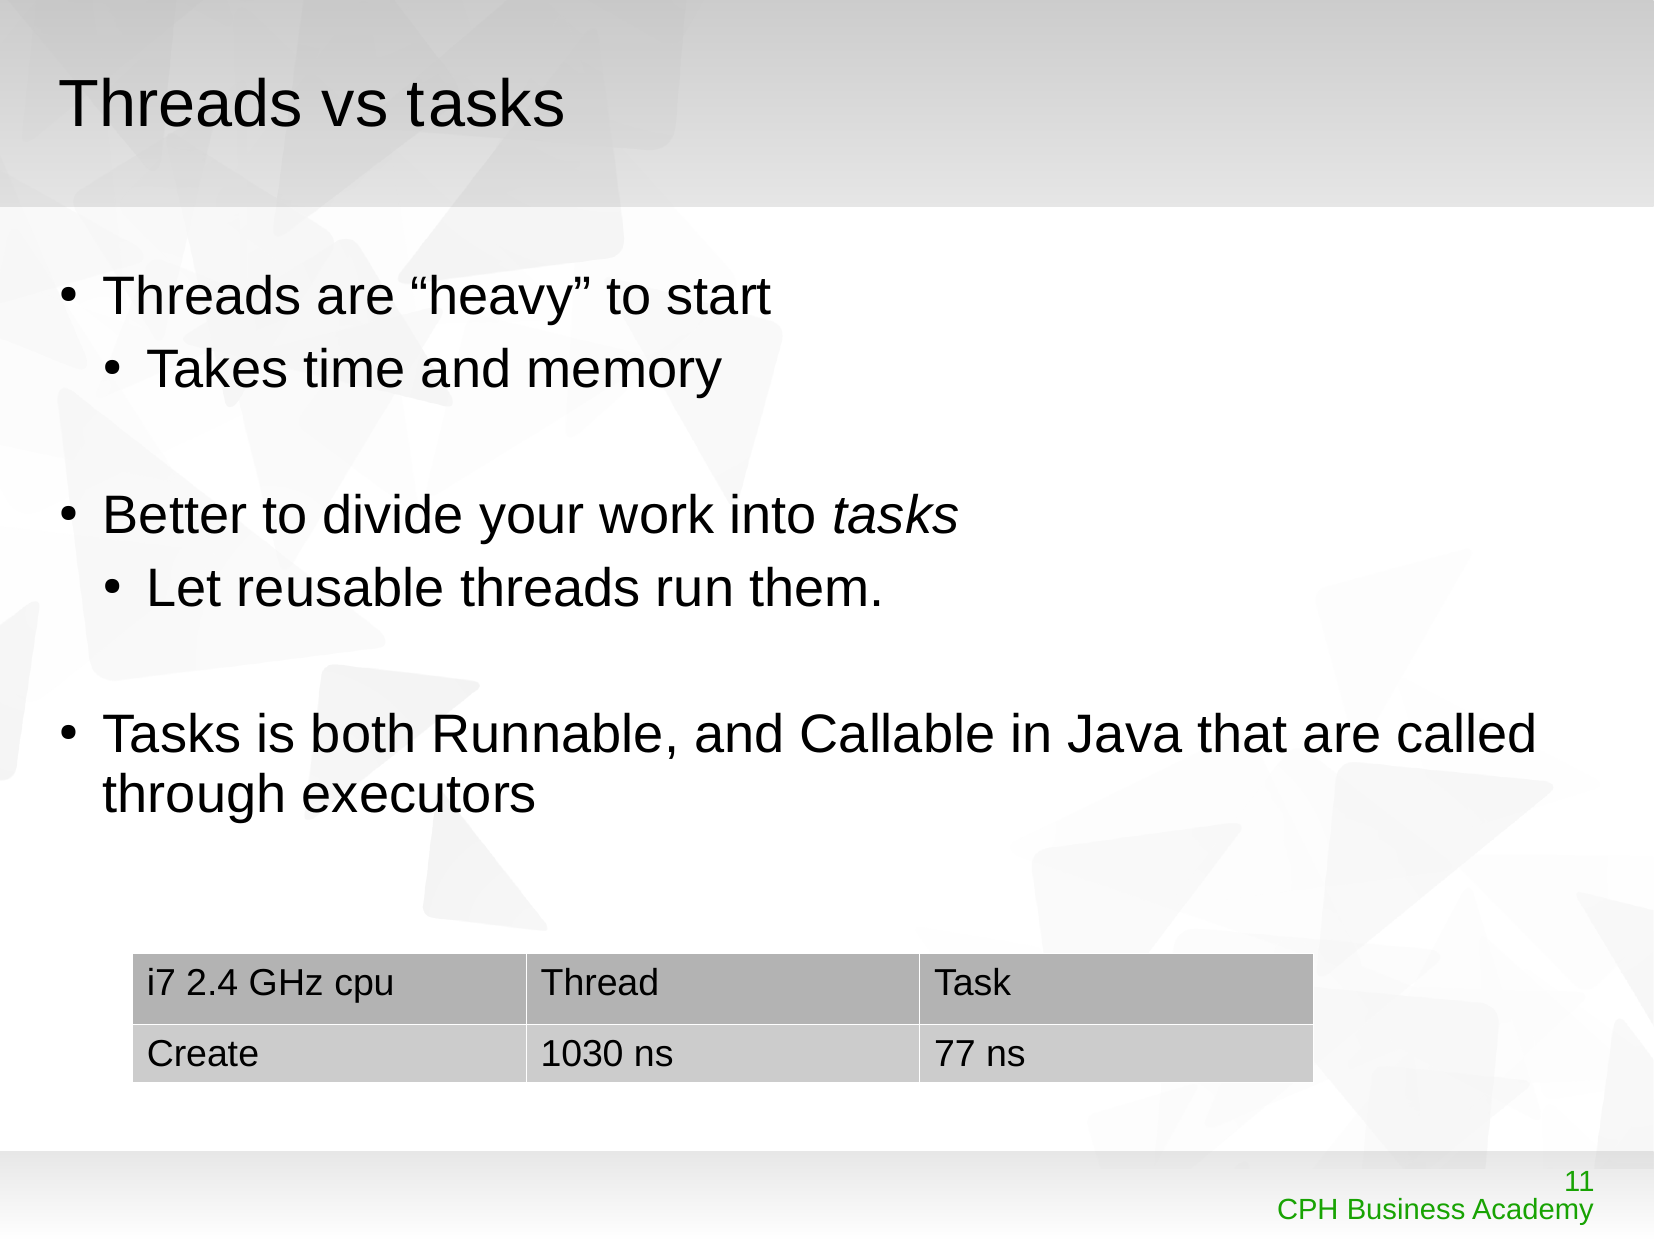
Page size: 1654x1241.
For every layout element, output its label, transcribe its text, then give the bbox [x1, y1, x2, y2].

table_header Thread [527, 954, 919, 1024]
table_cell Create [133, 1025, 526, 1082]
picture [0, 0, 783, 931]
picture [915, 548, 1654, 1169]
list Threads are “heavy” to start Takes time and memory Better to divide your work into tasks Let reusable threads run them. Tasks is both Runnable, and Callable in Java that are called through executors [59, 265, 1595, 986]
table_cell 77 ns [920, 1025, 1313, 1082]
title Threads vs t asks [59, 29, 1595, 178]
table_header Task [920, 954, 1313, 1024]
table_header i7 2.4 GHz cpu [133, 954, 526, 1024]
table_cell 1030 ns [527, 1025, 919, 1082]
